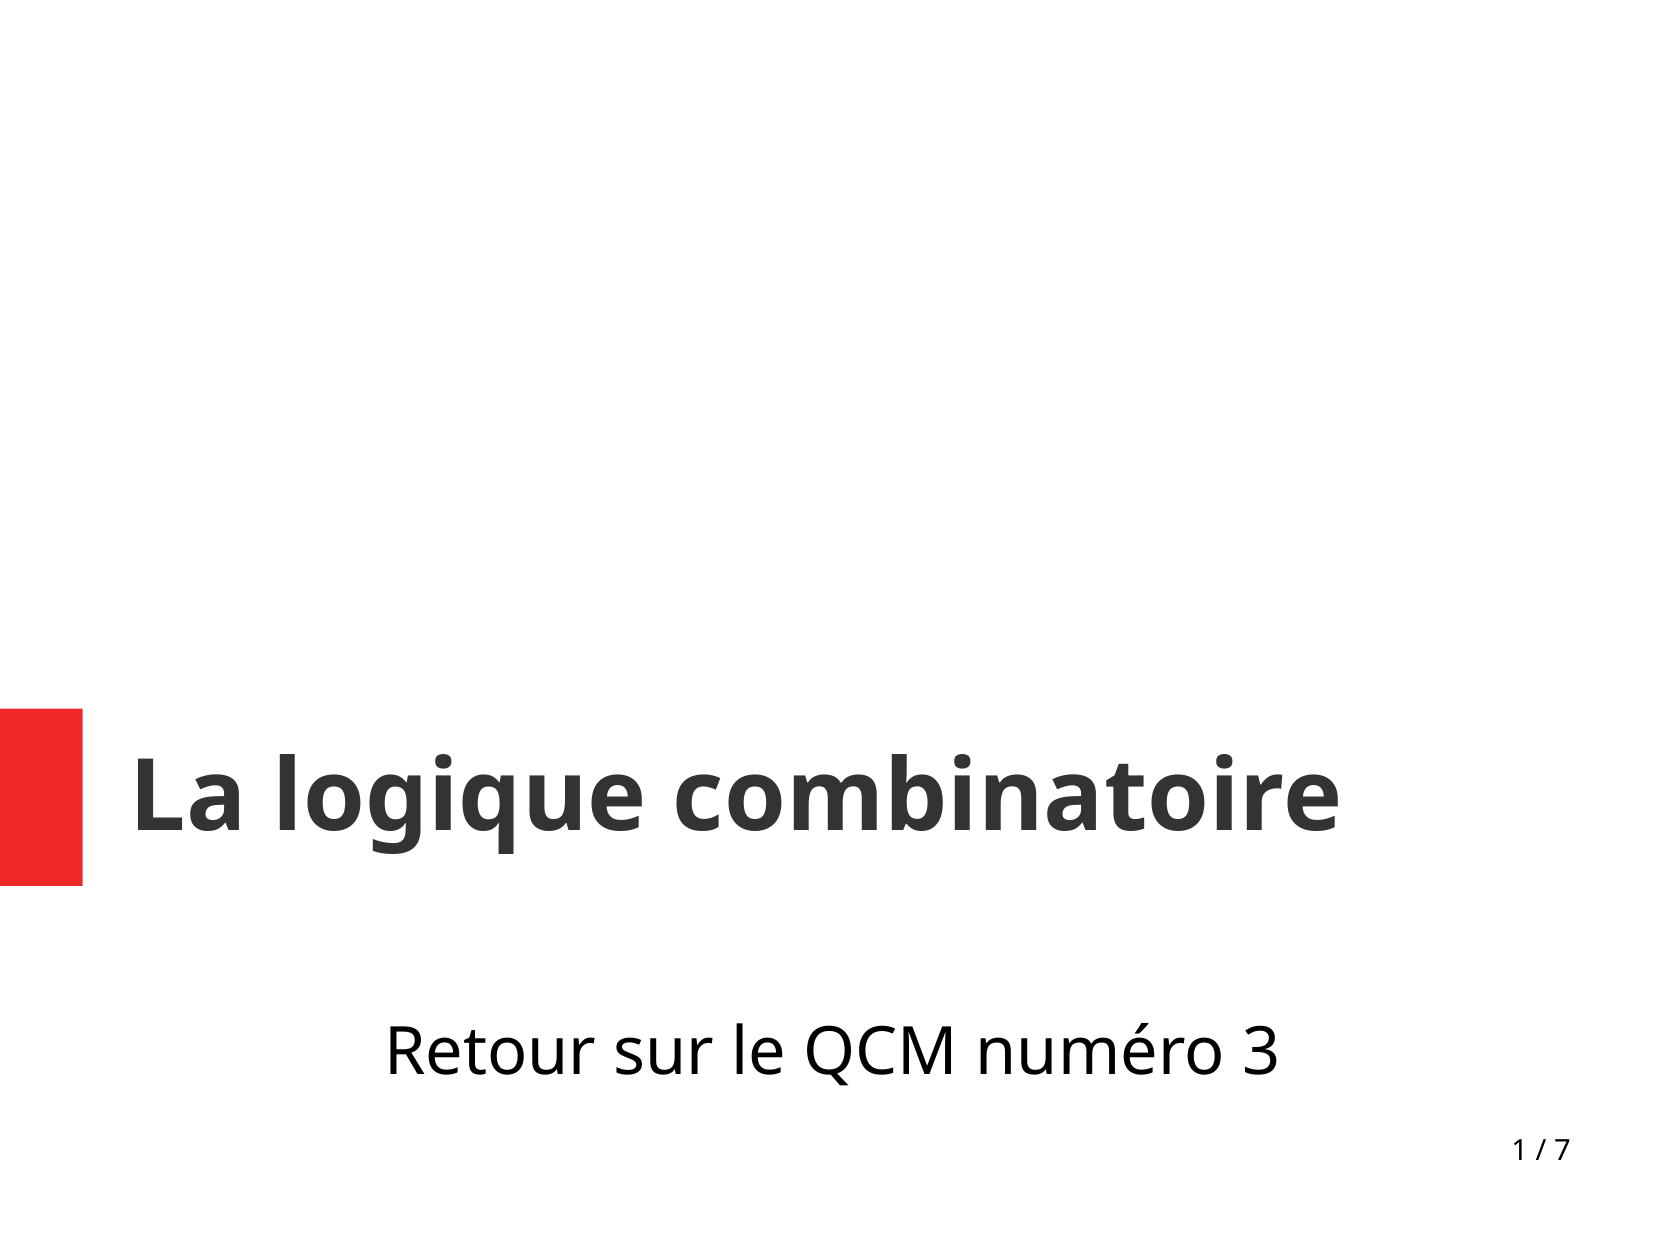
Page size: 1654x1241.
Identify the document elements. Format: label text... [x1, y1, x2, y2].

subtitle Retour sur le QCM numéro 3 [129, 968, 1536, 1130]
title La logique combinatoire [129, 673, 1536, 910]
